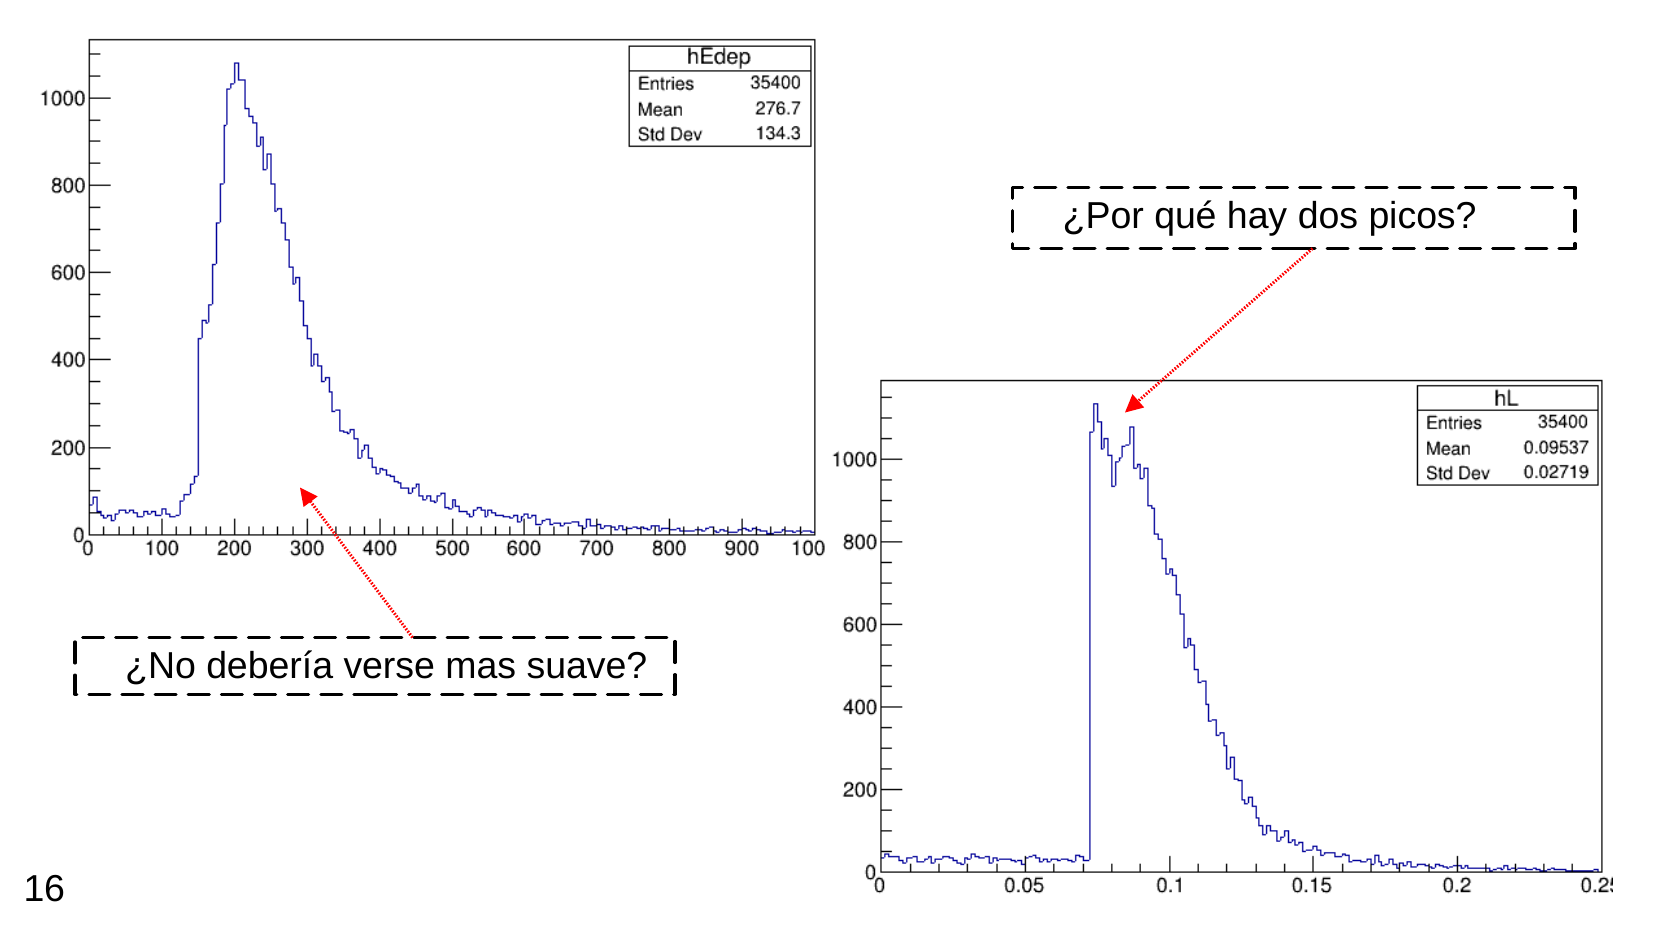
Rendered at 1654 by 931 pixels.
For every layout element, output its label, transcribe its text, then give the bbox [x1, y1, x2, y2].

picture [33, 21, 1613, 901]
text_box <number> [8, 860, 638, 931]
text_box ¿Por qué hay dos picos? [1012, 187, 1576, 249]
text_box ¿No debería verse mas suave? [75, 637, 676, 695]
